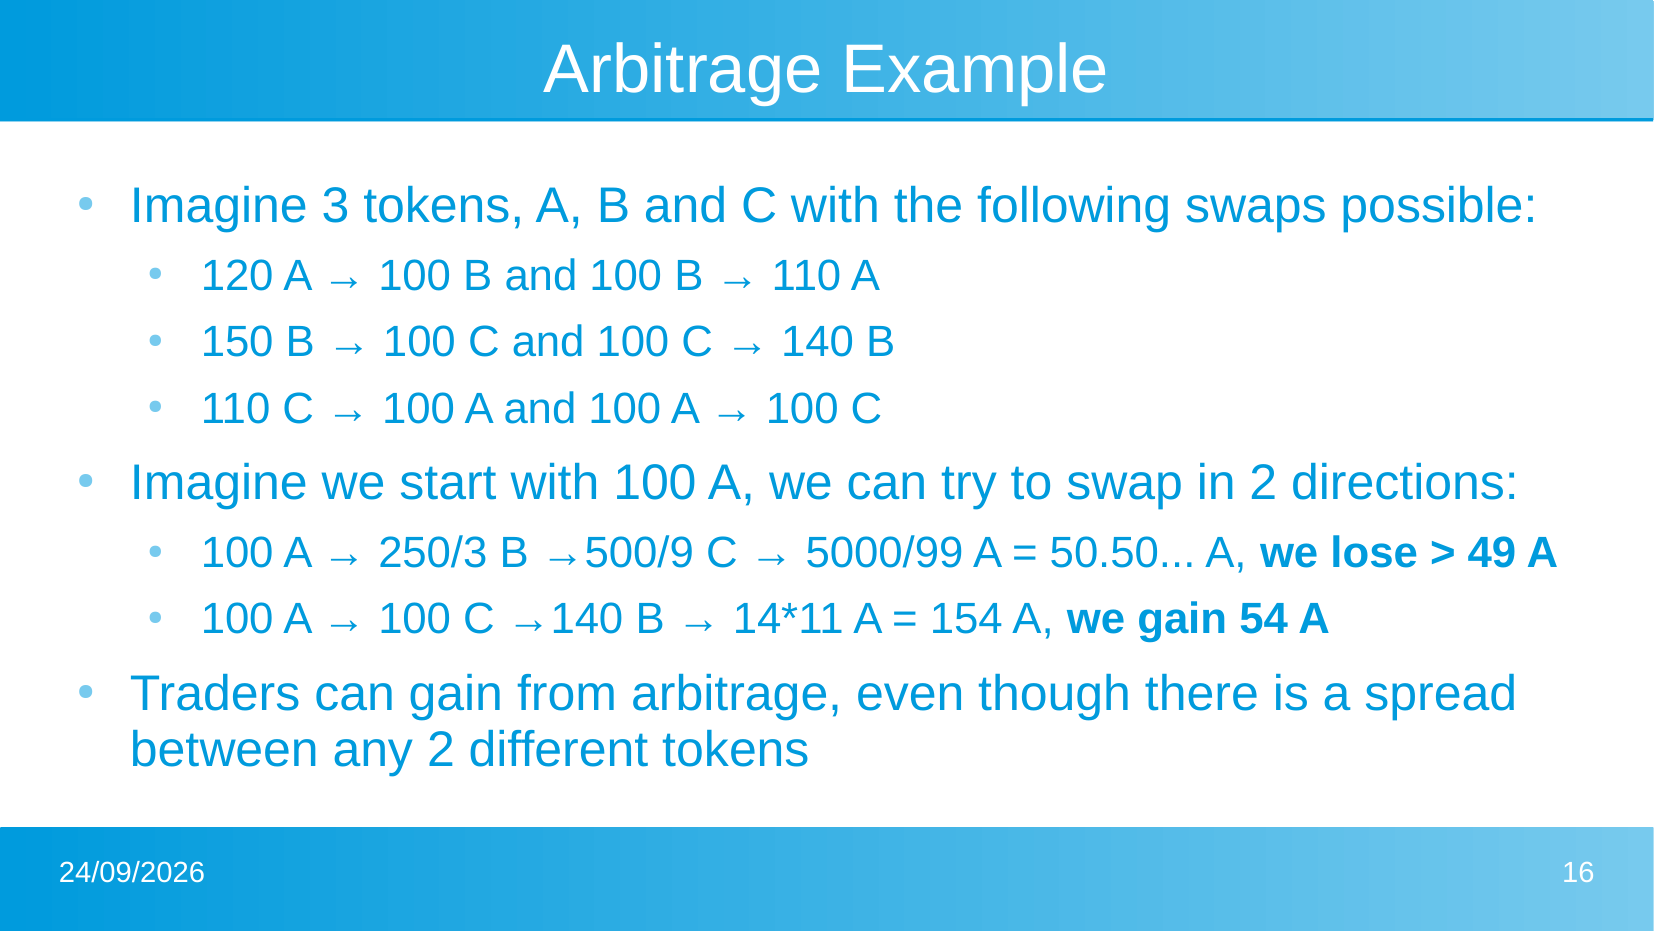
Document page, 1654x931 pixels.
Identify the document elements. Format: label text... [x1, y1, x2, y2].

list Imagine 3 tokens, A, B and C with the following swaps possible: 120 A → 100 B and 100 B → 110 A 150 B → 100 C and 100 C → 140 B 110 C → 100 A and 100 A → 100 C Imagine we start with 100 A, we can try to swap in 2 directions: 100 A → 250/3 B →500/9 C → 5000/99 A = 50.50... A, we lose > 49 A 100 A → 100 C →140 B → 14*11 A = 154 A, we gain 54 A Traders can gain from arbitrage, even though there is a spread between any 2 different tokens [59, 177, 1595, 768]
title Arbitrage Example [59, 29, 1595, 108]
